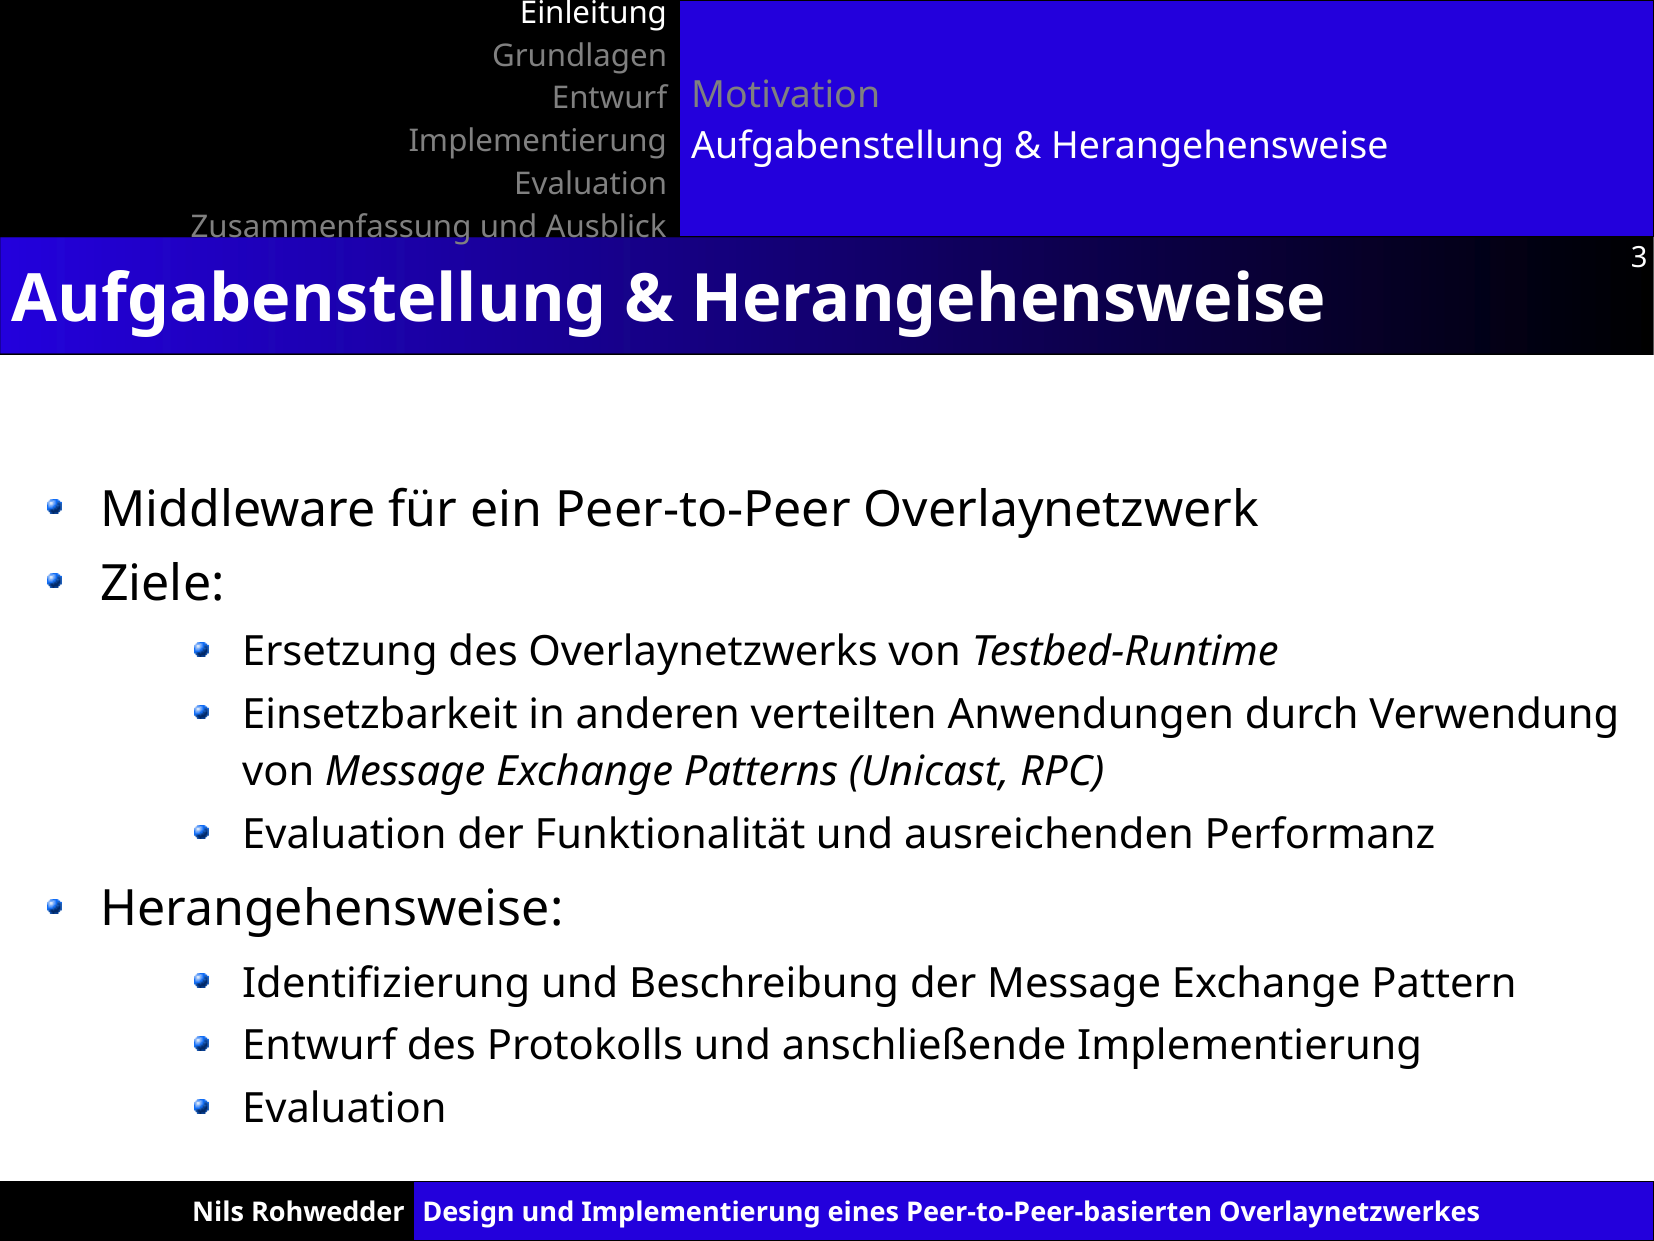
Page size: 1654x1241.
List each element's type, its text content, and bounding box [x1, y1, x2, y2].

picture [1506, 237, 1654, 355]
title Aufgabenstellung & Herangehensweise [11, 236, 1506, 355]
picture [0, 237, 11, 355]
list Middleware für ein Peer-to-Peer Overlaynetzwerk Ziele: Ersetzung des Overlaynetzwerks von Testbed-Runtime Einsetzbarkeit in anderen verteilten Anwendungen durch Verwendung von Message Exchange Patterns (Unicast, RPC) Evaluation der Funktionalität und ausreichenden Performanz Herangehensweise: Identifizierung und Beschreibung der Message Exchange Pattern Entwurf des Protokolls und anschließende Implementierung Evaluation [29, 472, 1625, 1152]
